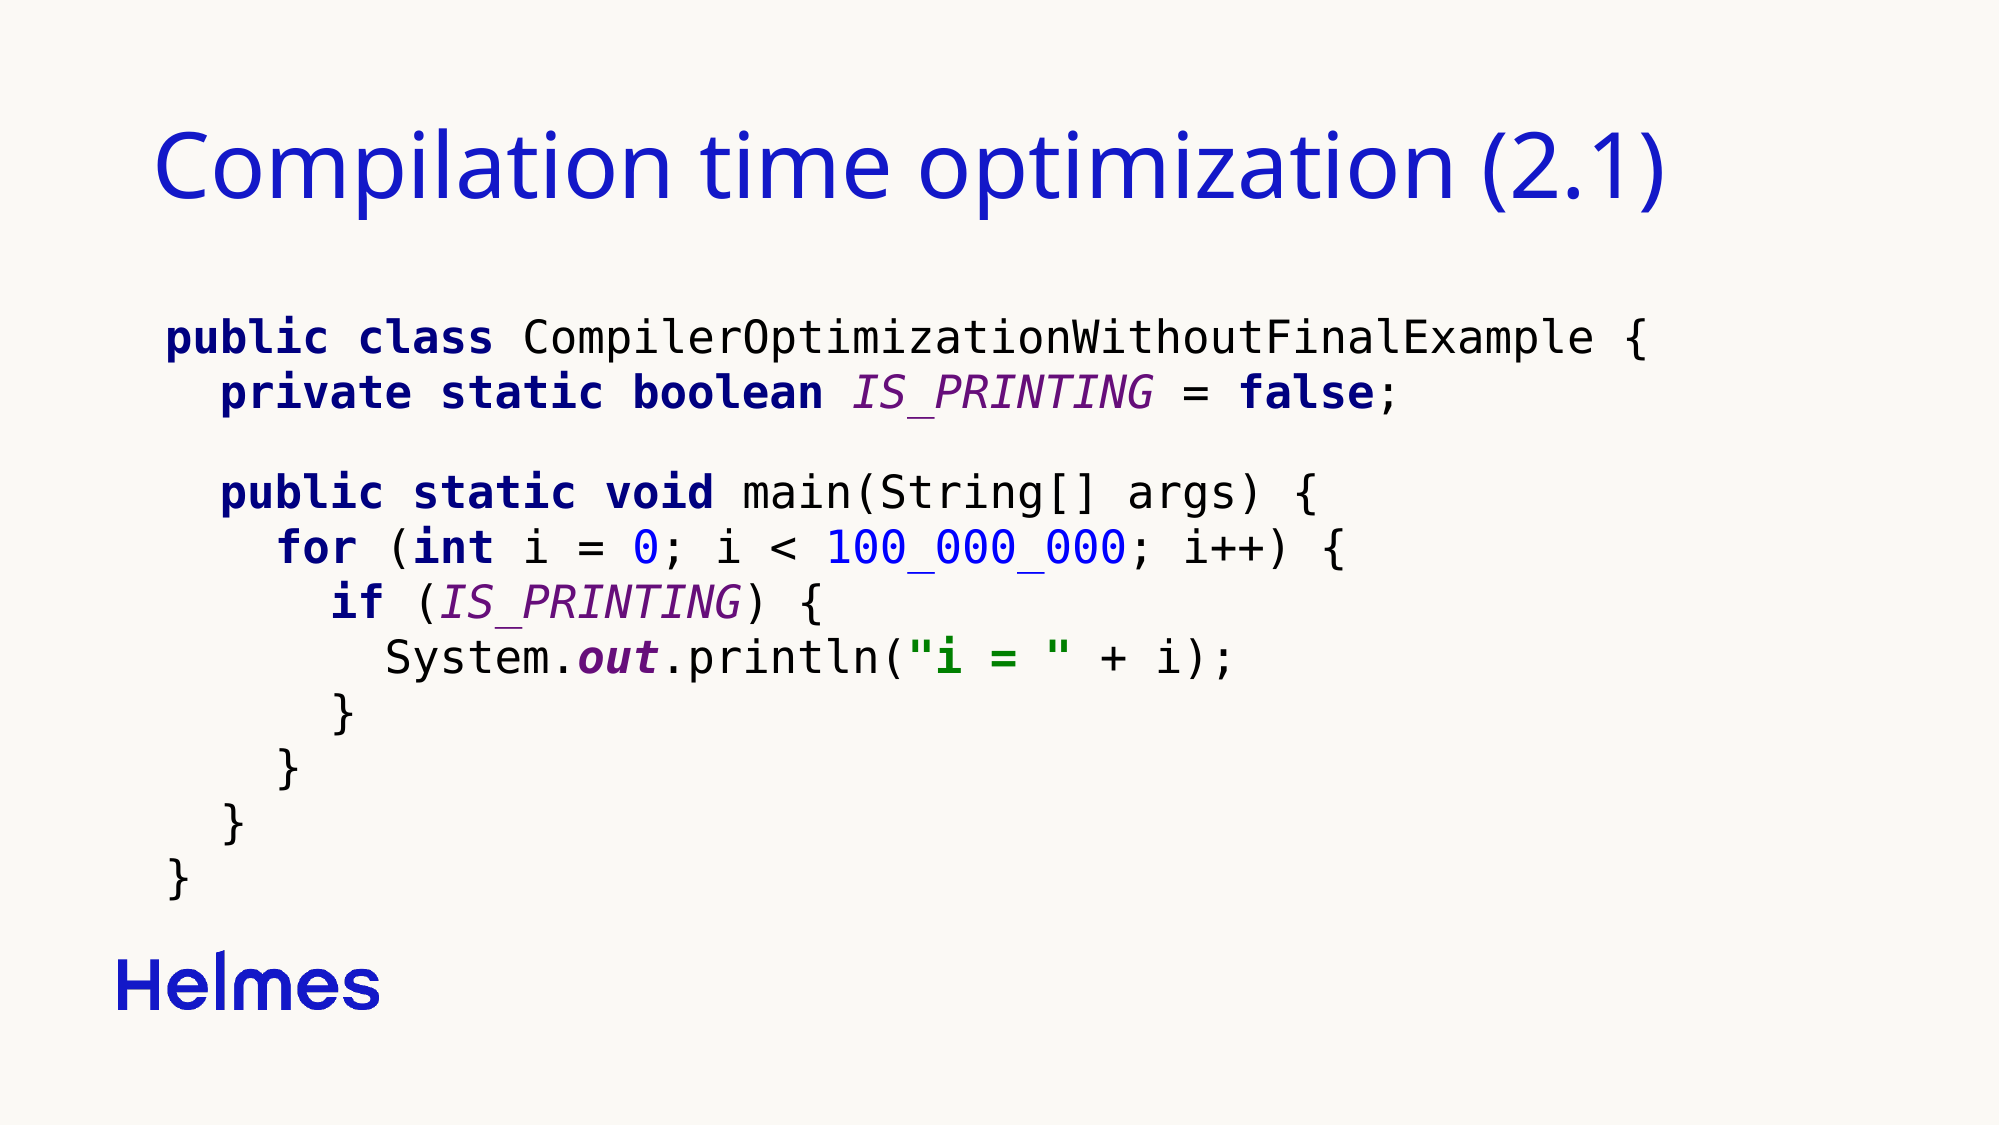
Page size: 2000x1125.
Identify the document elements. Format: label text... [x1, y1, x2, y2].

text_box Compilation time optimization (2.1) [137, 59, 1862, 277]
text_box public class CompilerOptimizationWithoutFinalExample { private static boolean IS_PRINTING = false; public static void main(String[] args) { for (int i = 0; i < 100_000_000; i++) { if (IS_PRINTING) { System.out.println("i = " + i); } } } } [149, 299, 1665, 901]
picture [118, 950, 379, 1010]
